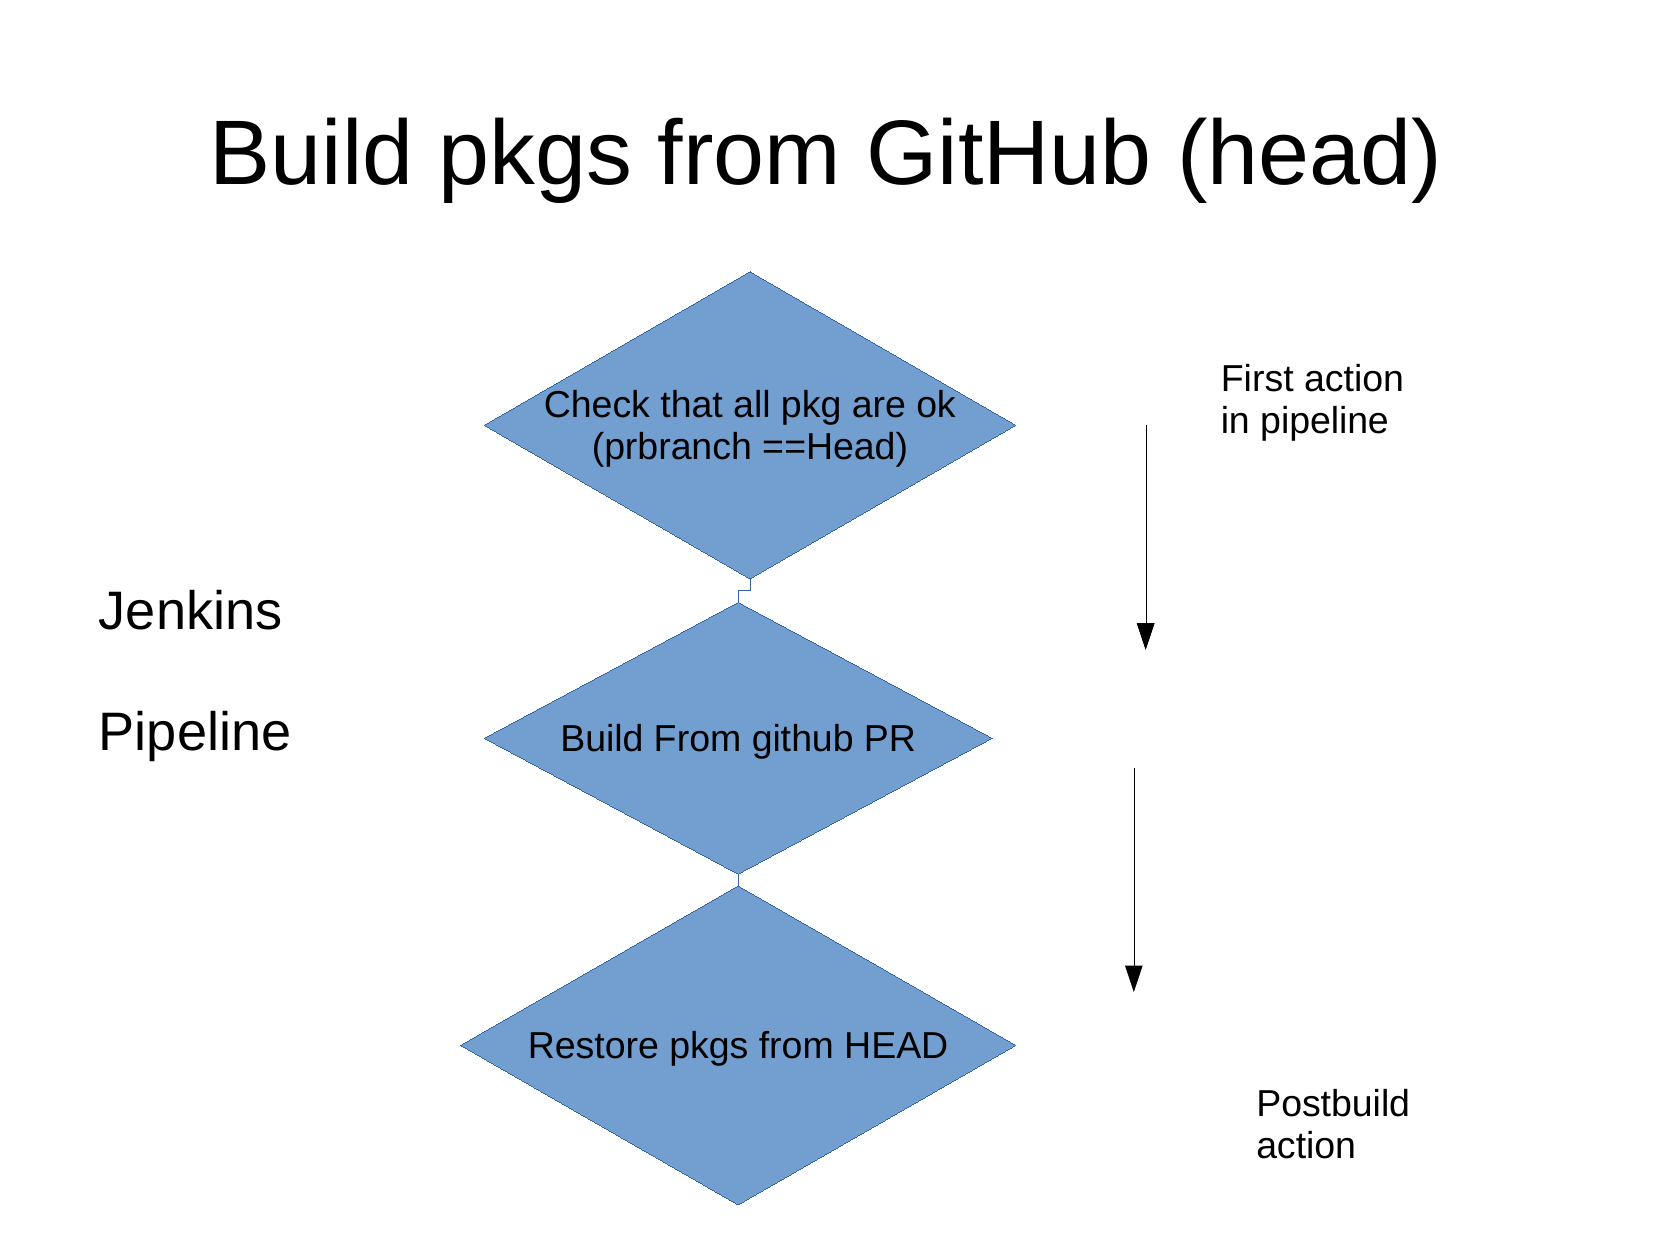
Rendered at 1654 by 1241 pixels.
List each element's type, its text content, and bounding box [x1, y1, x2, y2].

text_box Jenkins Pipeline [84, 572, 319, 891]
text_box Postbuild action [1241, 1074, 1489, 1174]
title Build pkgs from GitHub (head) [82, 49, 1571, 257]
text_box Check that all pkg are ok (prbranch ==Head) [484, 271, 1016, 579]
text_box First action in pipeline [1206, 350, 1453, 449]
text_box Build From github PR [484, 602, 993, 874]
text_box Restore pkgs from HEAD [460, 885, 1016, 1205]
